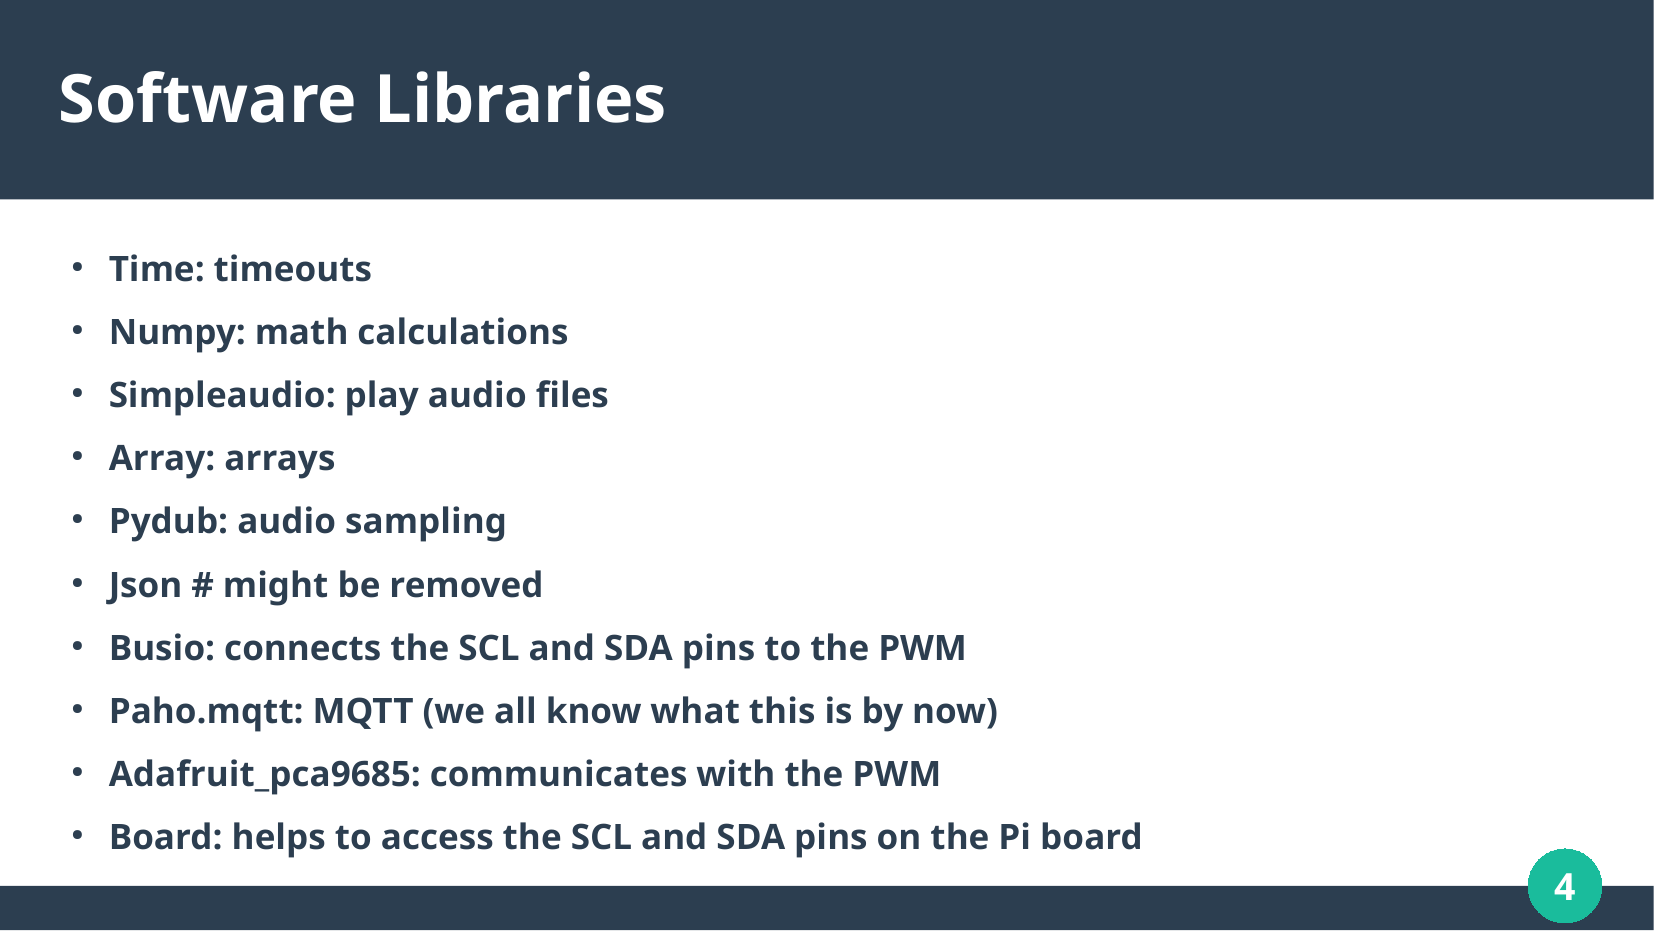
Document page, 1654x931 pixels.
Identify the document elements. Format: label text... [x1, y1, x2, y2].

title Software Libraries [59, 37, 1595, 156]
list Time: timeouts Numpy: math calculations Simpleaudio: play audio files Array: arrays Pydub: audio sampling Json # might be removed Busio: connects the SCL and SDA pins to the PWM Paho.mqtt: MQTT (we all know what this is by now) Adafruit_pca9685: communicates with the PWM Board: helps to access the SCL and SDA pins on the Pi board [59, 243, 1595, 864]
